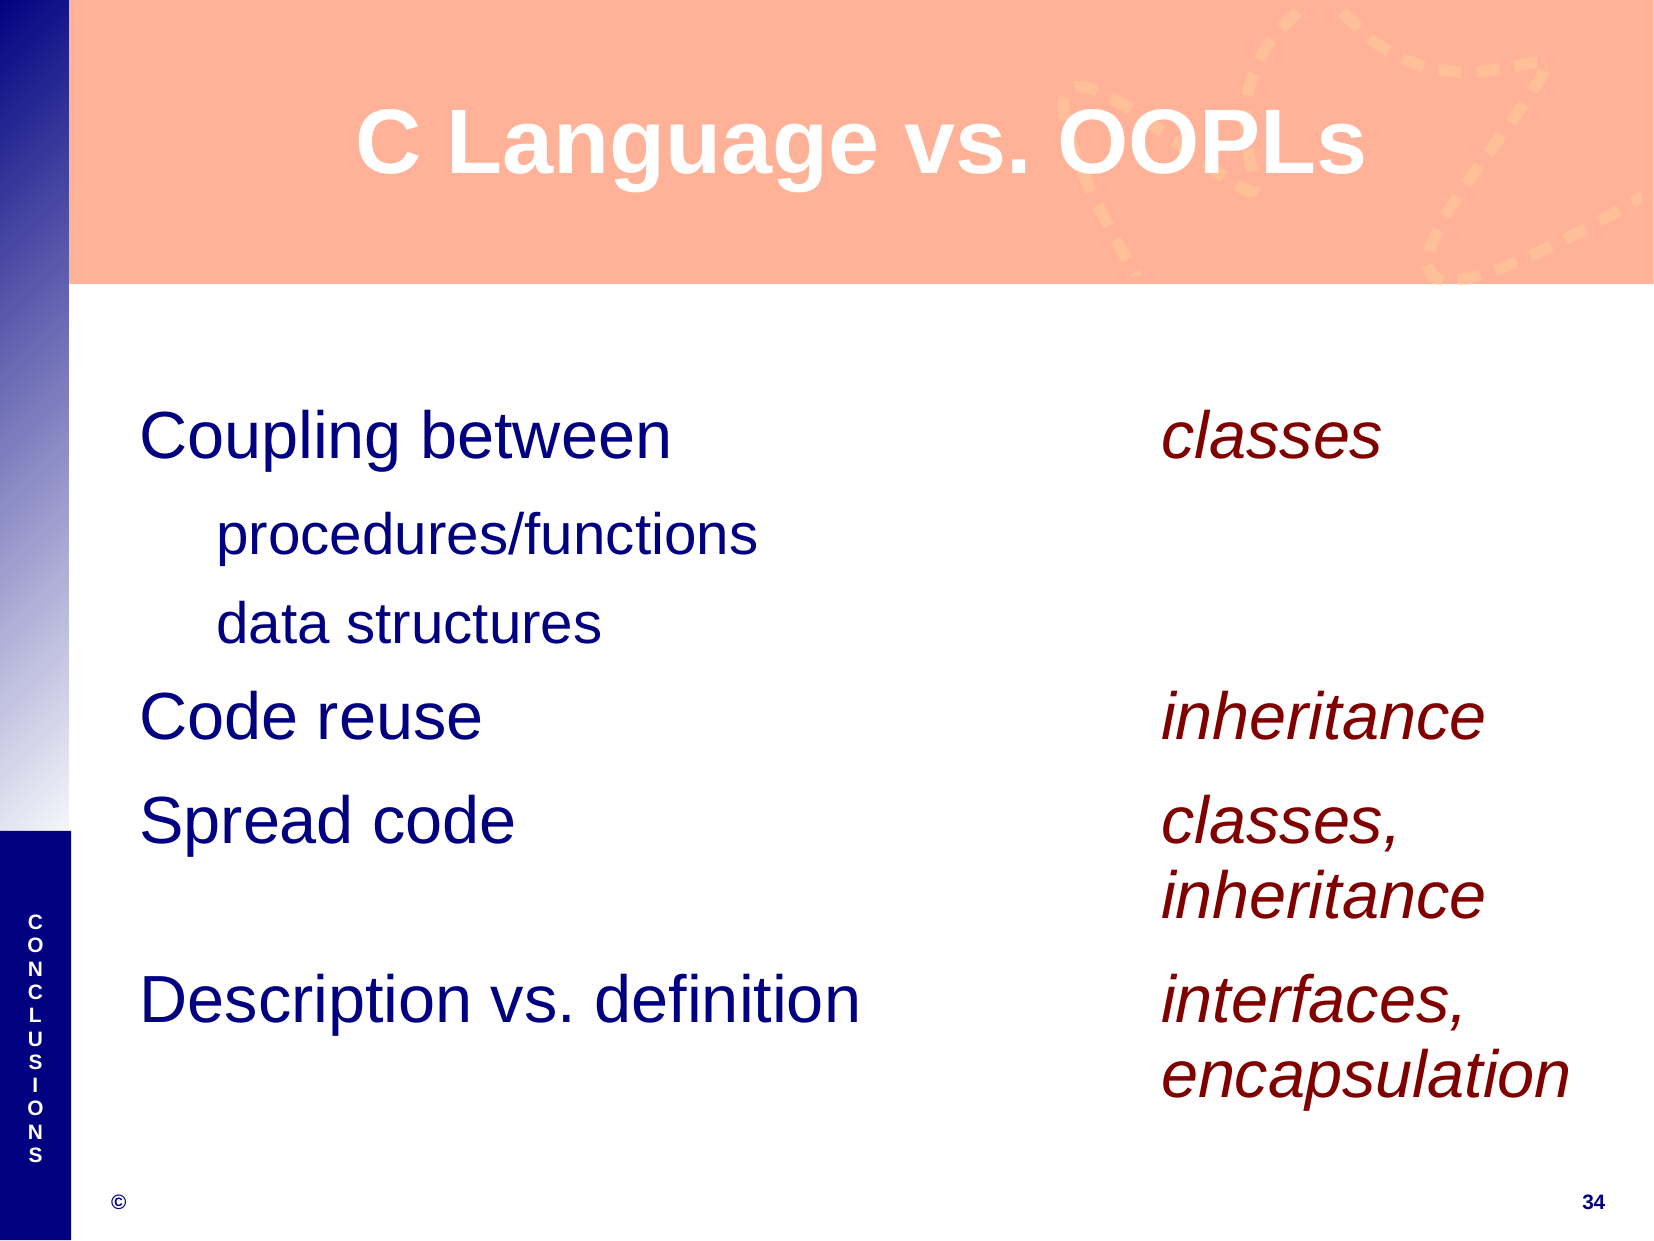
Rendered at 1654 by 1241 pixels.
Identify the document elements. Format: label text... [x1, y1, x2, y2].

list Coupling between classes procedures/functions data structures Code reuse inheritance Spread code classes, inheritance Description vs. definition interfaces, encapsulation [121, 397, 1596, 1124]
text_box C O N C L U S I O N S [0, 830, 71, 1241]
title C Language vs. OOPLs [108, 37, 1617, 246]
